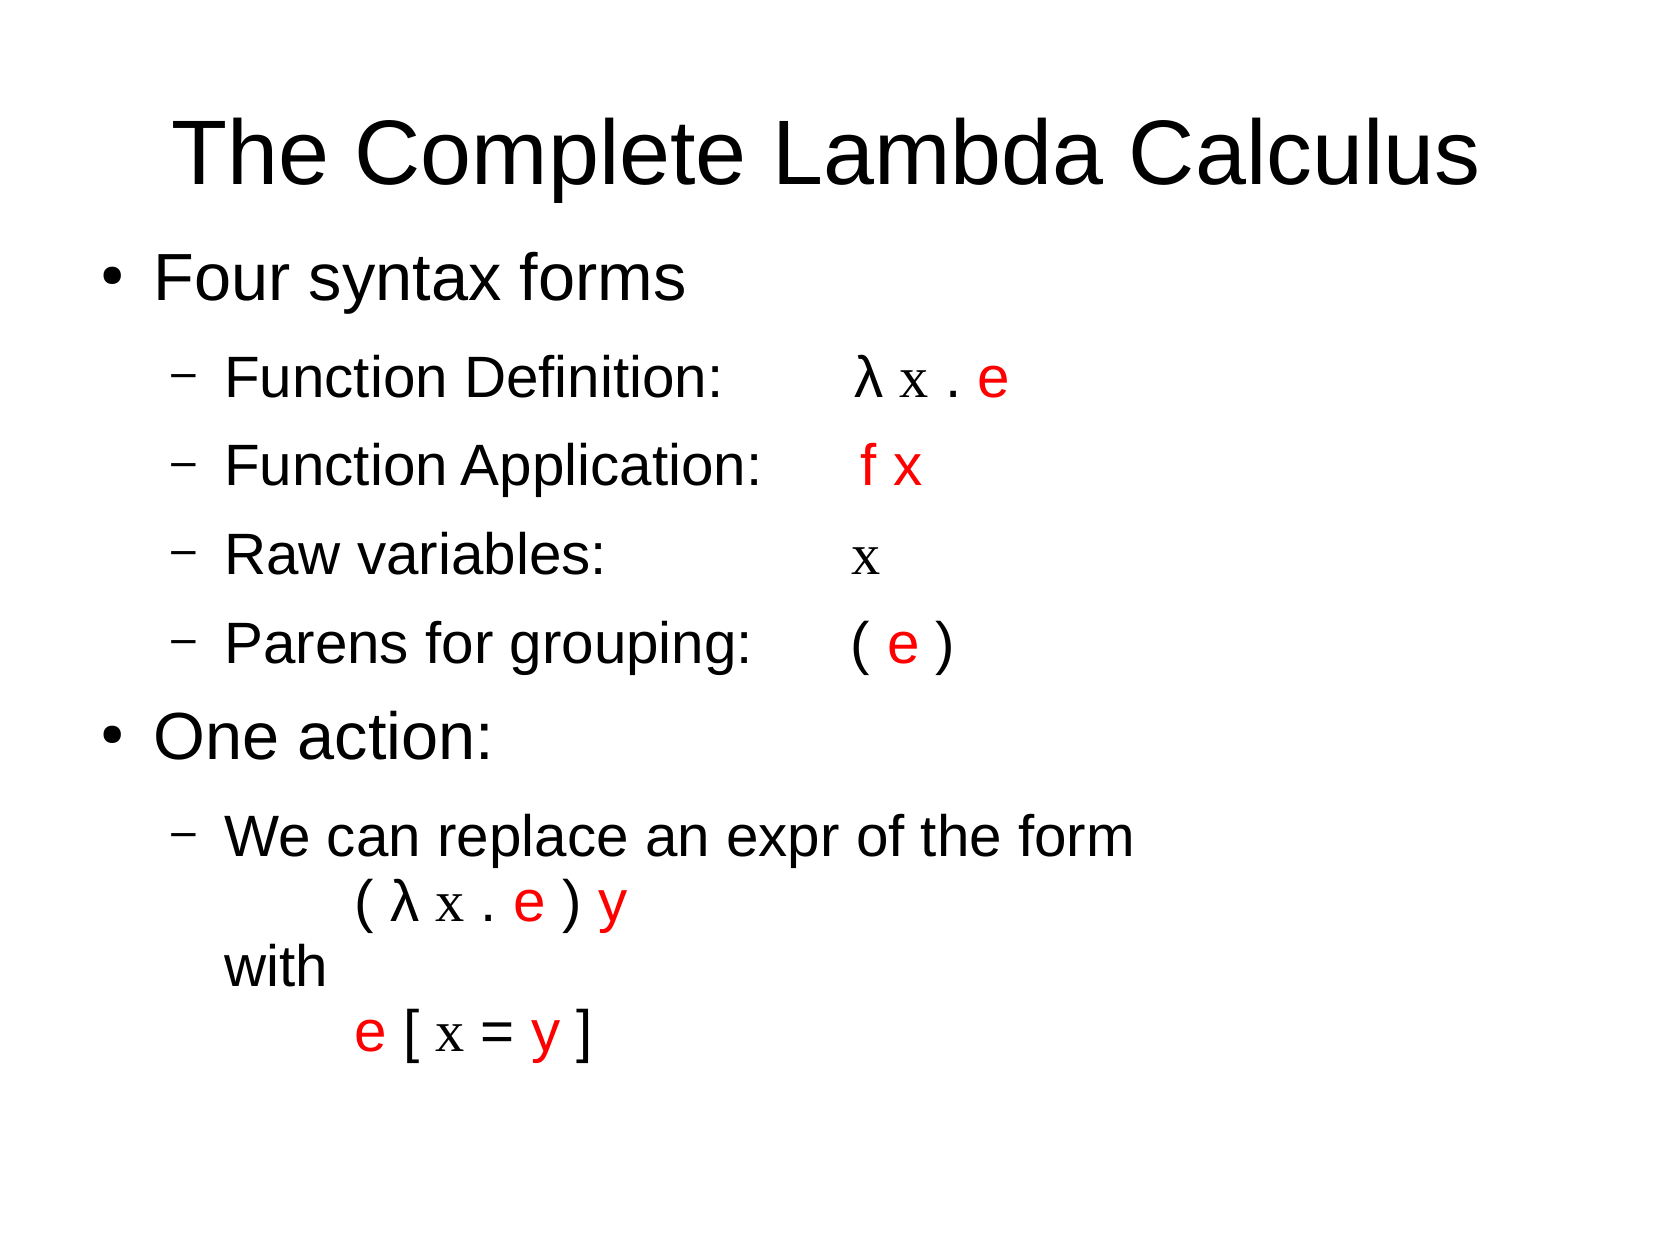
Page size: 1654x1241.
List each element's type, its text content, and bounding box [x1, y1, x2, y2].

list Four syntax forms Function Definition: λ x . e Function Application: f x Raw variables: x Parens for grouping: ( e ) One action: We can replace an expr of the form ( λ x . e ) y with e [ x = y ] [82, 240, 1571, 1201]
title The Complete Lambda Calculus [82, 49, 1571, 240]
